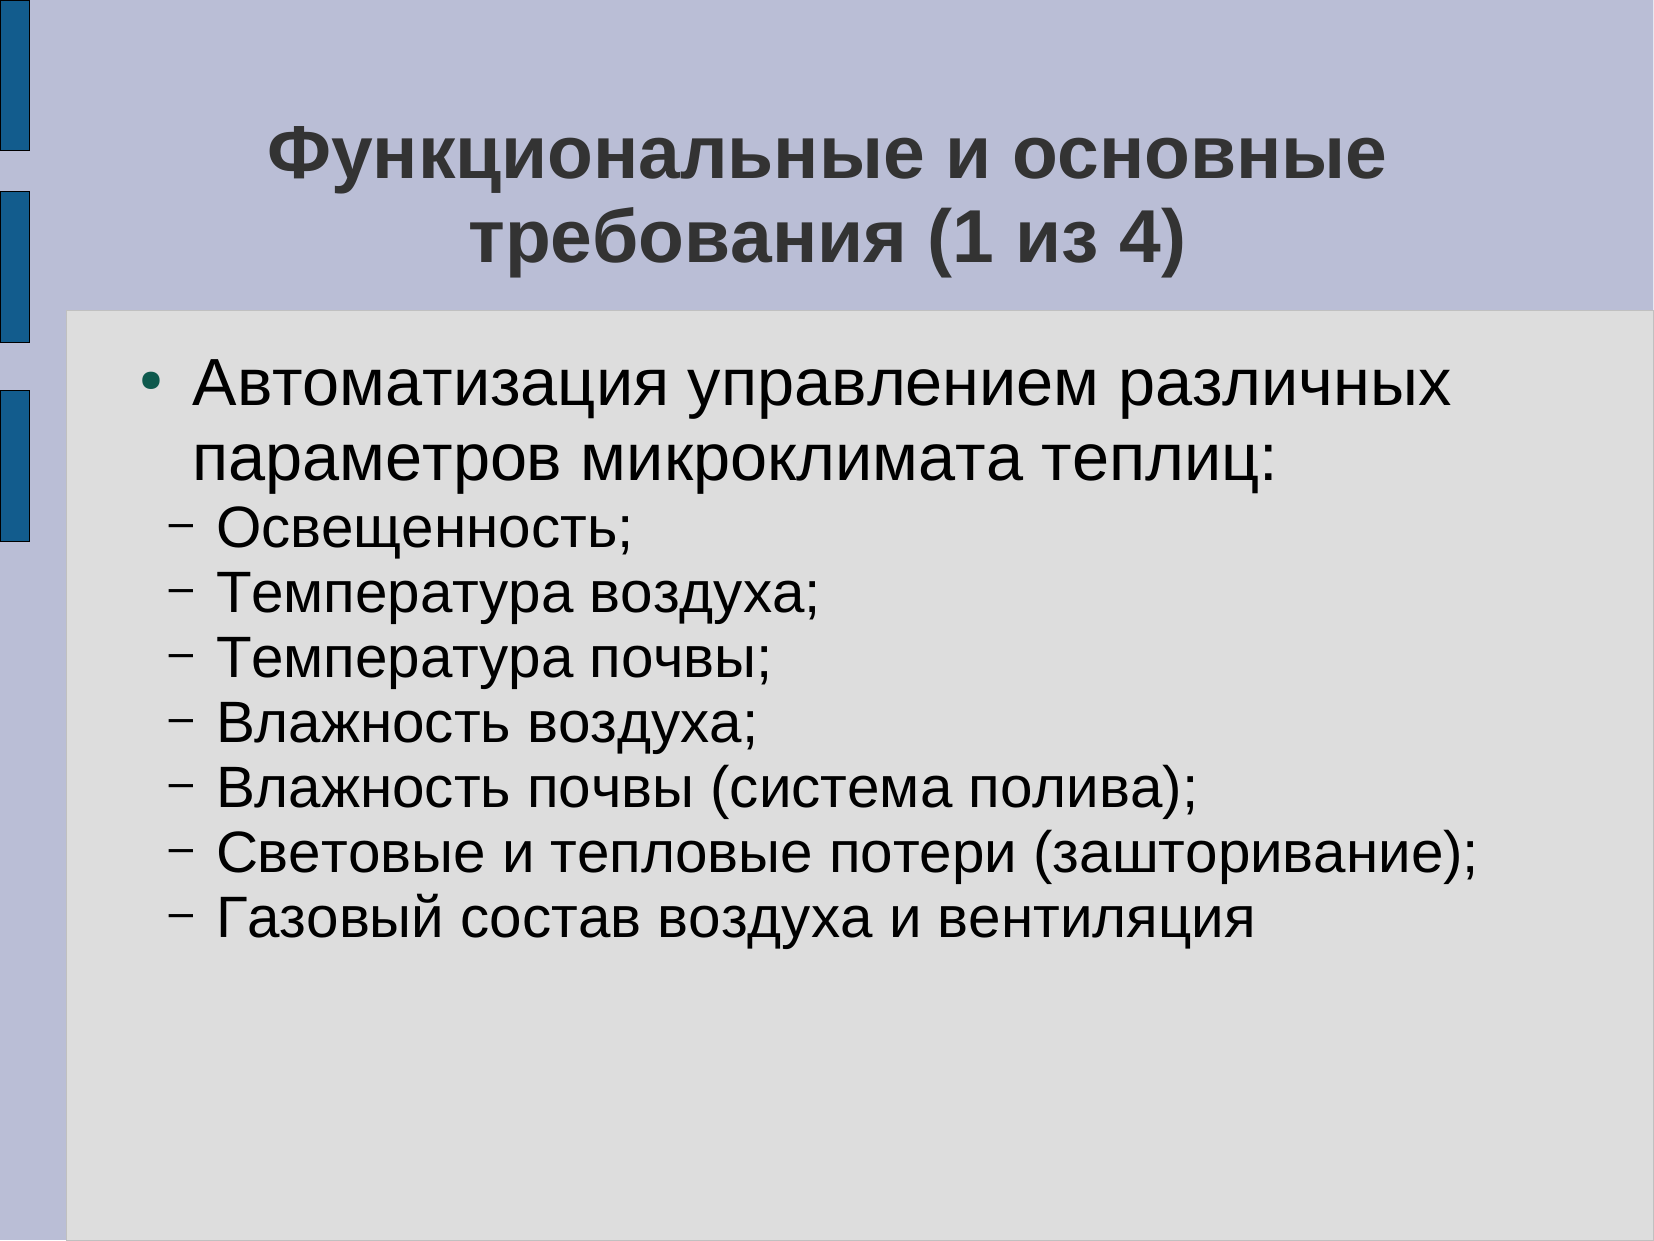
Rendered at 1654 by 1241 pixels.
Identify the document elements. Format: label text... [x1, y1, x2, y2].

title Функциональные и основные требования (1 из 4) [121, 91, 1534, 299]
list Автоматизация управлением различных параметров микроклимата теплиц: Освещенность; Температура воздуха; Температура почвы; Влажность воздуха; Влажность почвы (система полива); Световые и тепловые потери (зашторивание); Газовый состав воздуха и вентиляция [121, 344, 1534, 1164]
